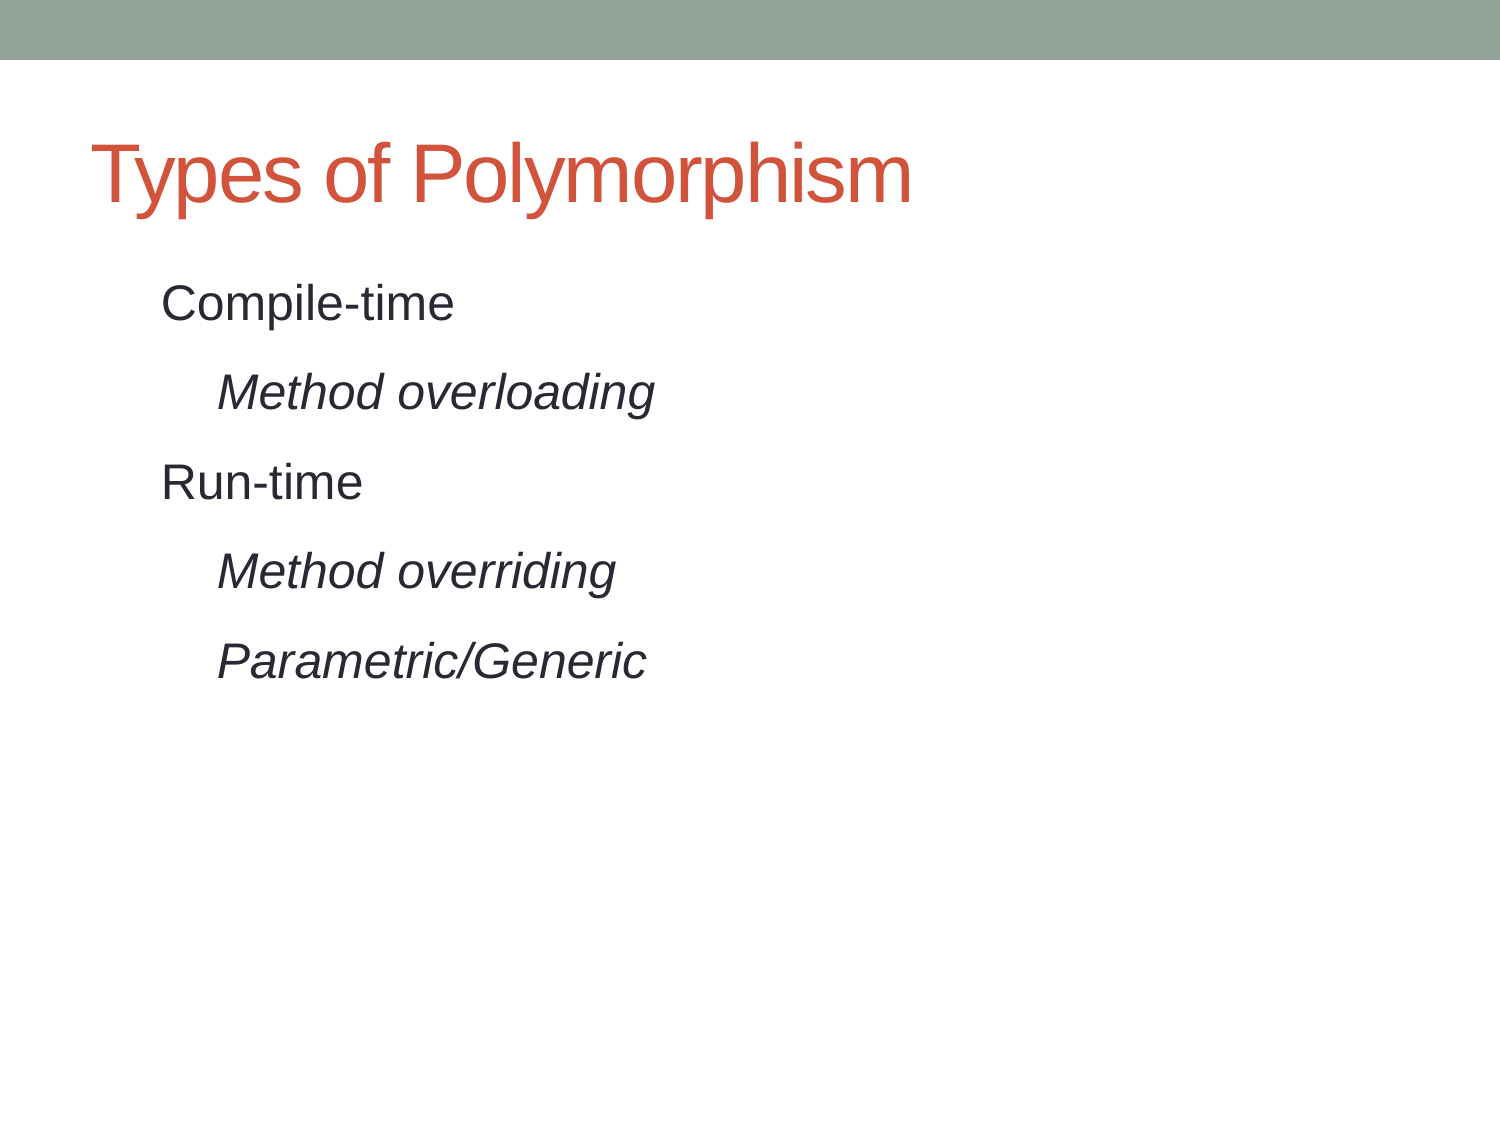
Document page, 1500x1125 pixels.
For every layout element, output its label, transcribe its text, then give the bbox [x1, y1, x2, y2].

title Types of Polymorphism [75, 87, 1425, 250]
list Compile-time Method overloading Run-time Method overriding Parametric/Generic [75, 262, 1425, 1063]
